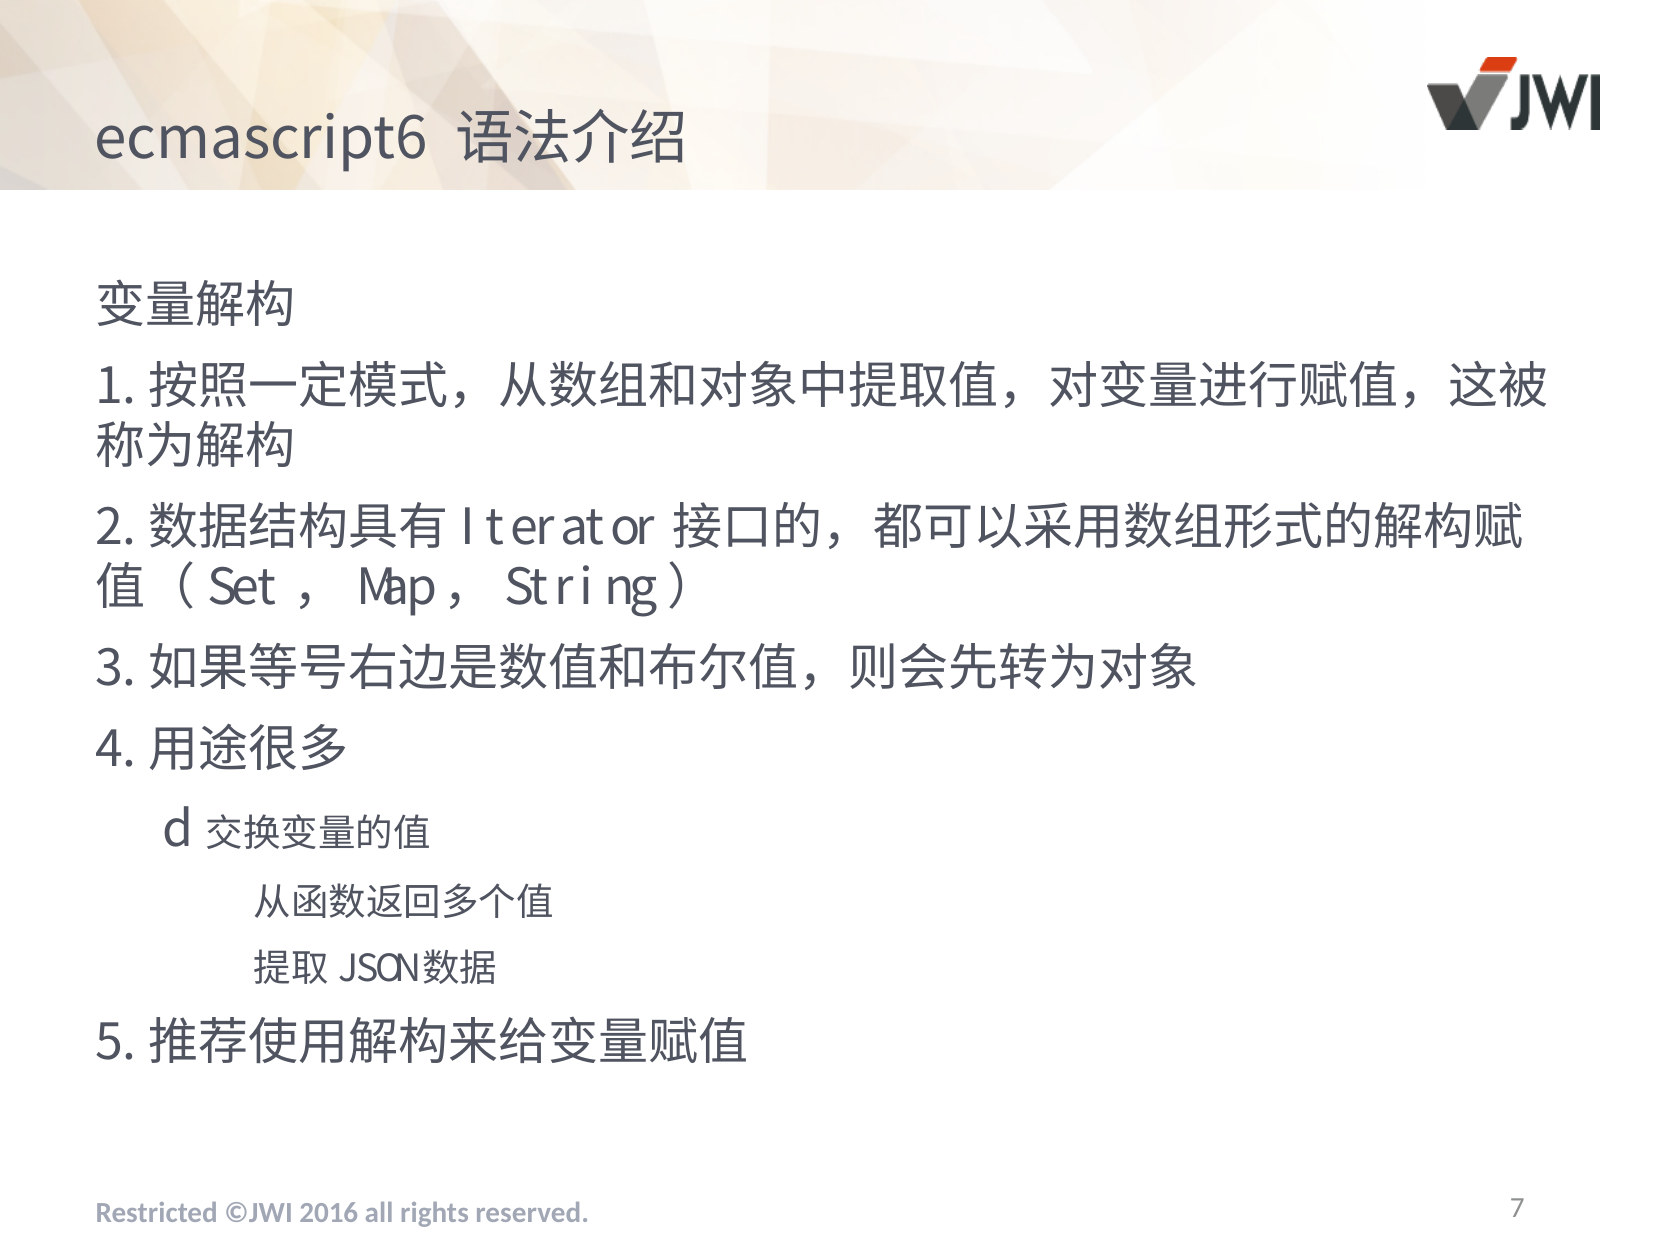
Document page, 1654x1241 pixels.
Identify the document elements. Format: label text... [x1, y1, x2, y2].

picture [0, 0, 1654, 190]
title ecmascript6 语法介绍 [79, 36, 1396, 178]
slide_number <编号> [1394, 1172, 1540, 1239]
list 变量解构 1.按照一定模式，从数组和对象中提取值，对变量进行赋值，这被称为解构 2.数据结构具有Iterator接口的，都可以采用数组形式的解构赋值（Set，Map，String） 3.如果等号右边是数值和布尔值，则会先转为对象 4.用途很多 d交换变量的值 从函数返回多个值 提取JSON数据 5.推荐使用解构来给变量赋值 [80, 265, 1564, 1117]
